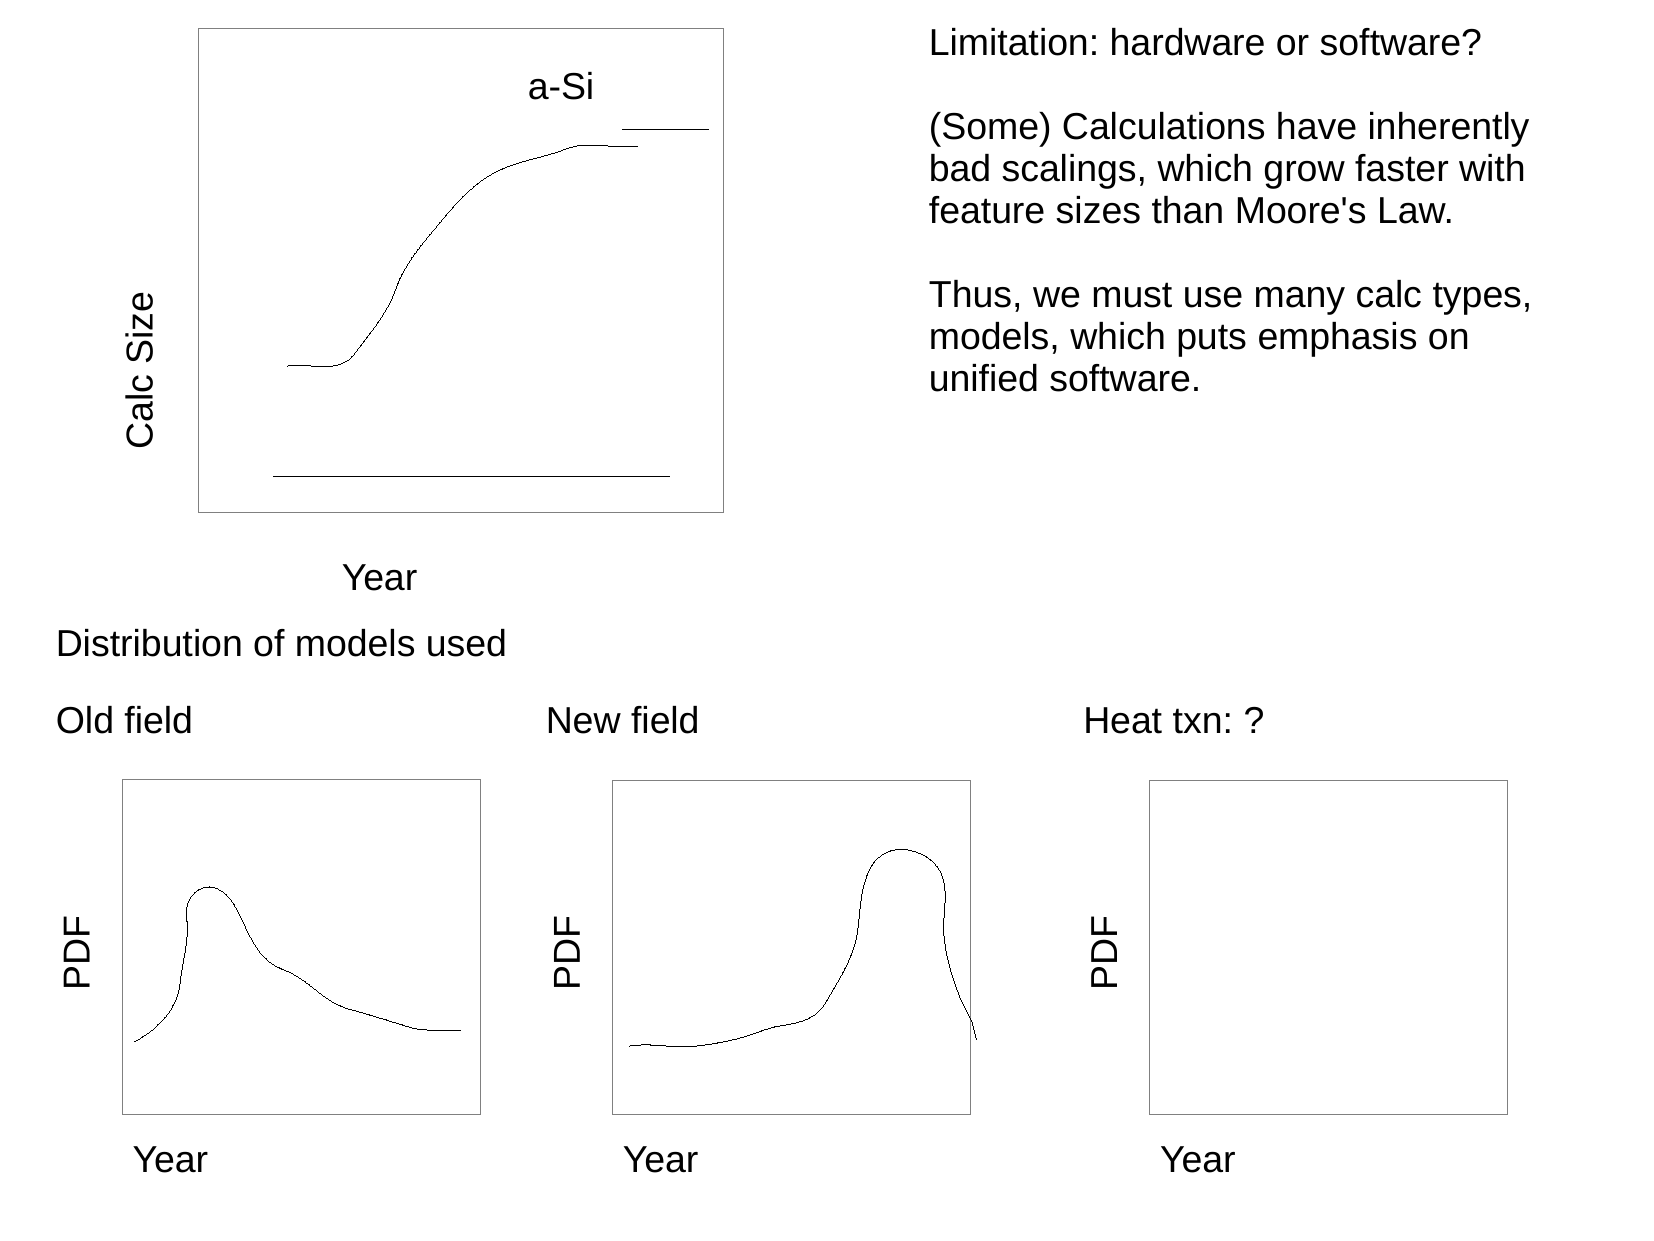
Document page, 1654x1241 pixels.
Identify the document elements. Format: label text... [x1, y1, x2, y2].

text_box Distribution of models used [40, 615, 676, 676]
text_box Calc Size [111, 74, 169, 465]
text_box Year [117, 1131, 496, 1189]
text_box Heat txn: ? [1068, 691, 1654, 752]
text_box PDF [1075, 838, 1133, 1006]
text_box New field [531, 691, 1068, 752]
text_box Limitation: hardware or software? (Some) Calculations have inherently bad scalings, which grow faster with feature sizes than Moore's Law. Thus, we must use many calc types, models, which puts emphasis on unified software. [914, 14, 1549, 407]
text_box a-Si [513, 57, 803, 115]
text_box Year [327, 548, 617, 606]
text_box Old field [40, 691, 531, 752]
text_box Year [1145, 1131, 1523, 1189]
text_box PDF [48, 838, 106, 1006]
text_box Year [608, 1131, 986, 1189]
text_box PDF [538, 838, 596, 1006]
